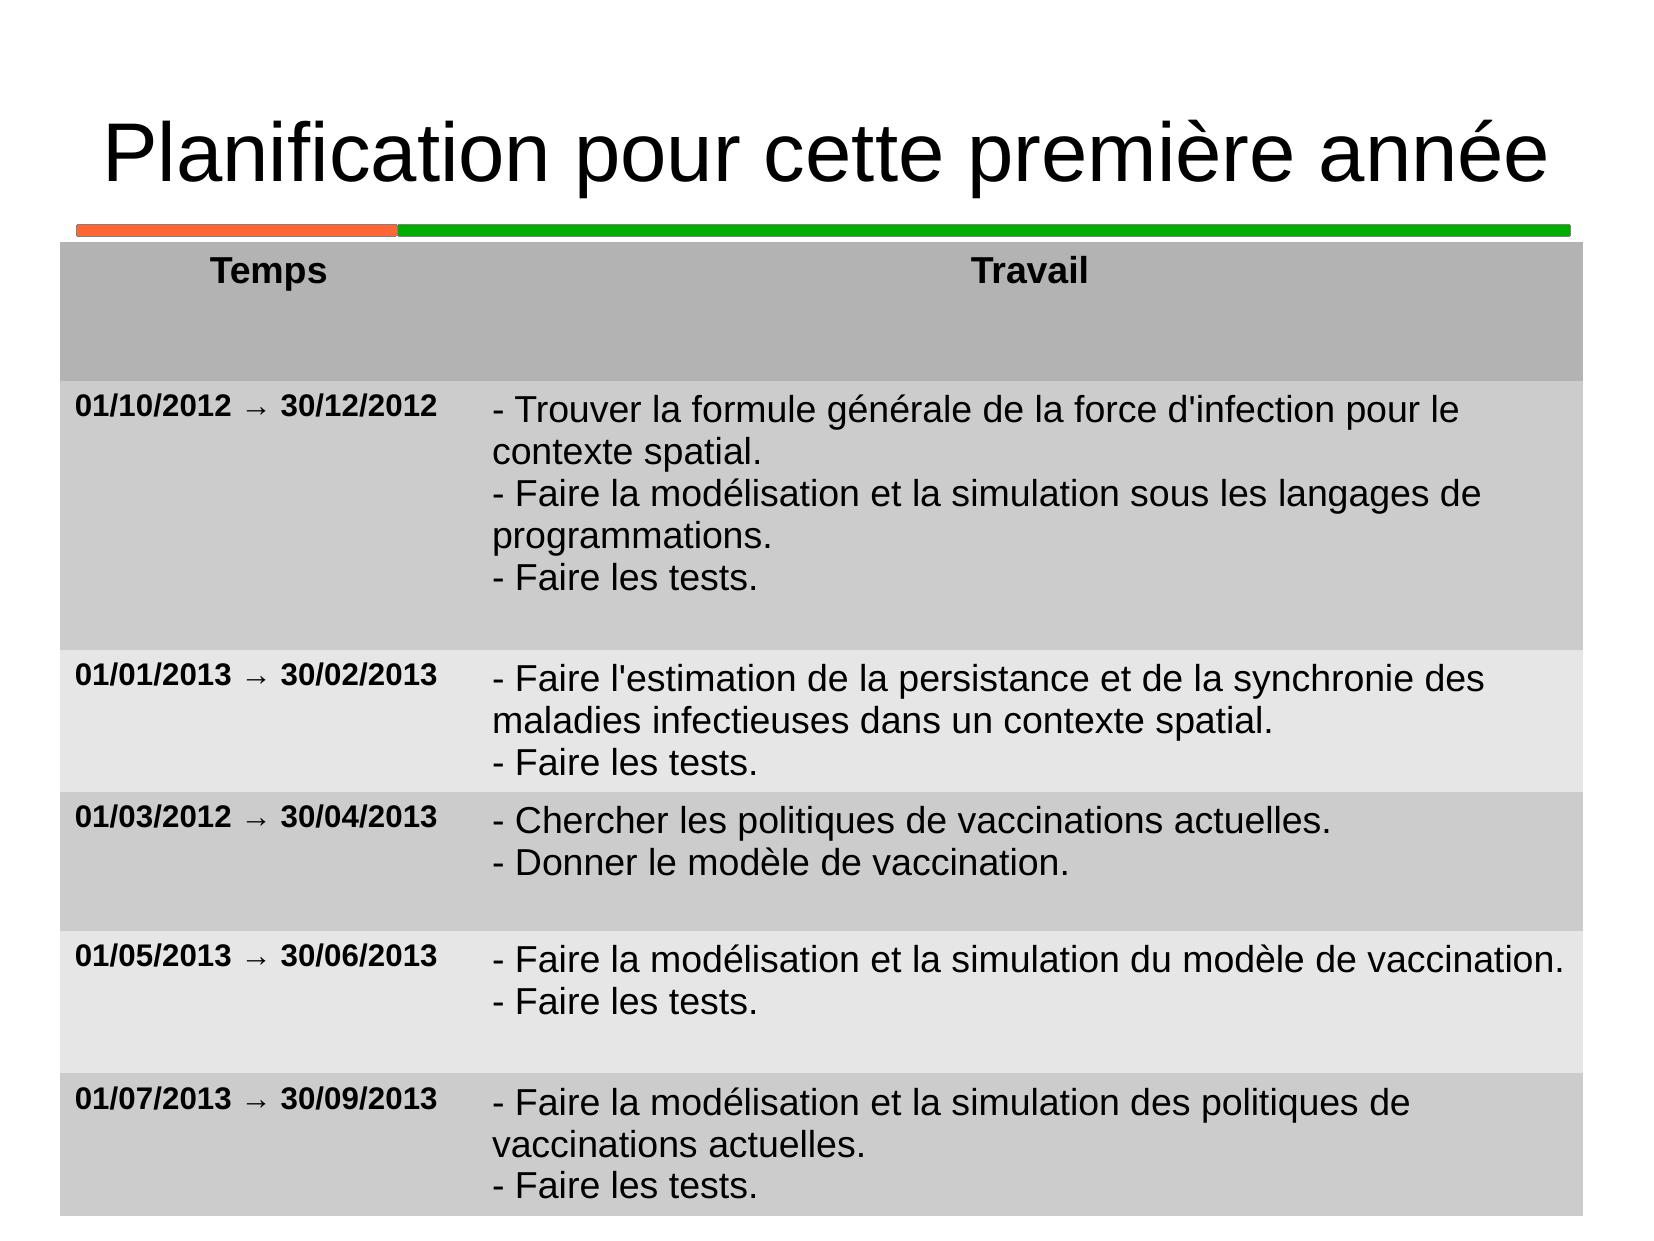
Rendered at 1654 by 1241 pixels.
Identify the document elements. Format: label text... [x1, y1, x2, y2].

table_cell - Trouver la formule générale de la force d'infection pour le contexte spatial. - Faire la modélisation et la simulation sous les langages de programmations. - Faire les tests. [477, 381, 1583, 650]
table_cell - Faire la modélisation et la simulation des politiques de vaccinations actuelles. - Faire les tests. [477, 1073, 1583, 1216]
table_cell - Chercher les politiques de vaccinations actuelles. - Donner le modèle de vaccination. [477, 792, 1583, 931]
title Planification pour cette première année [82, 49, 1571, 224]
table_cell - Faire la modélisation et la simulation du modèle de vaccination. - Faire les tests. [477, 931, 1583, 1073]
table_cell 01/05/2013 → 30/06/2013 [60, 931, 477, 1073]
table_cell 01/10/2012 → 30/12/2012 [60, 381, 477, 650]
table_cell - Faire l'estimation de la persistance et de la synchronie des maladies infectieuses dans un contexte spatial. - Faire les tests. [477, 650, 1583, 792]
text_box [76, 224, 1571, 237]
table_cell 01/03/2012 → 30/04/2013 [60, 792, 477, 931]
title Planification pour cette première année [82, 236, 1571, 242]
table_header Travail [477, 242, 1583, 381]
table_cell 01/01/2013 → 30/02/2013 [60, 650, 477, 792]
table_cell 01/07/2013 → 30/09/2013 [60, 1073, 477, 1216]
table_header Temps [60, 242, 477, 381]
